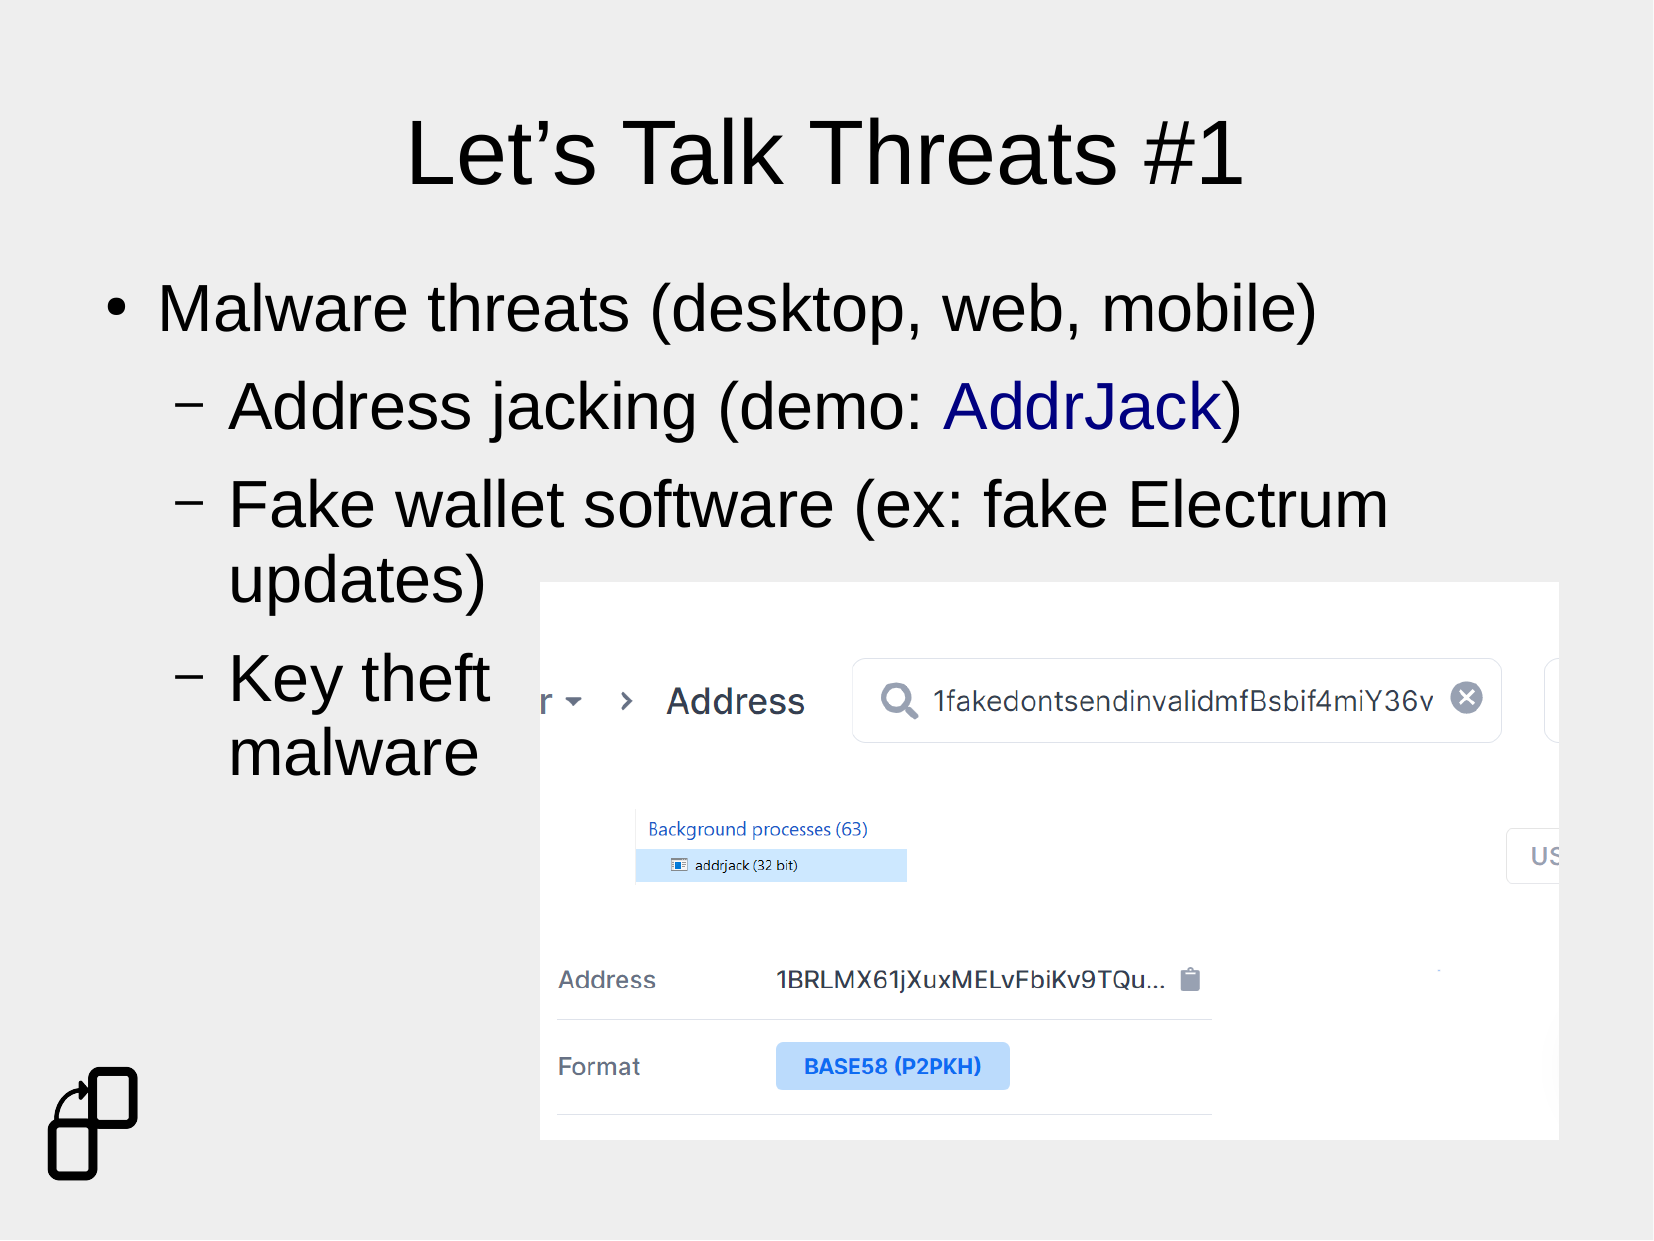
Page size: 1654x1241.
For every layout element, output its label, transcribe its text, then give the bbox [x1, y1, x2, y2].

title Let’s Talk Threats #1 [82, 49, 1571, 257]
picture [30, 1062, 153, 1186]
picture [540, 583, 1559, 1141]
list Malware threats (desktop, web, mobile) Address jacking (demo: AddrJack) Fake wallet software (ex: fake Electrum updates) Key theft malware [86, 270, 1576, 991]
